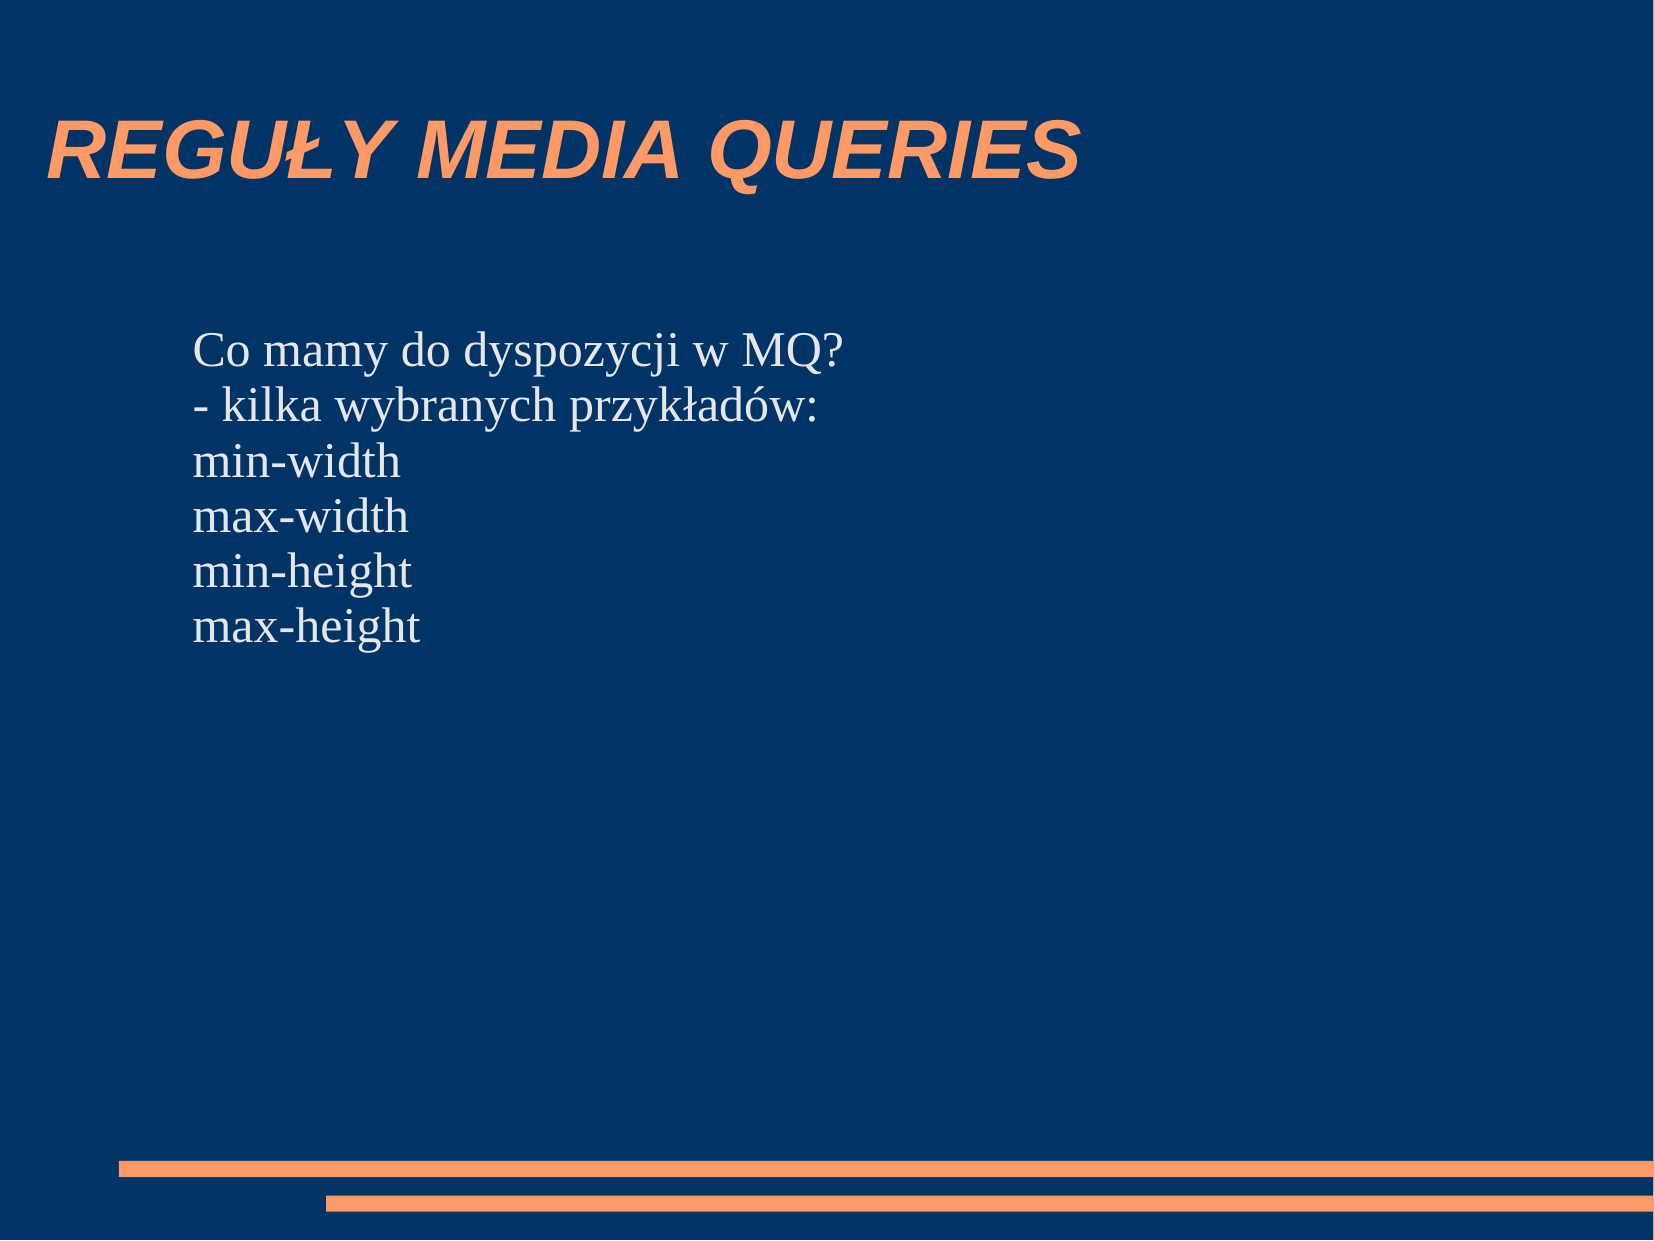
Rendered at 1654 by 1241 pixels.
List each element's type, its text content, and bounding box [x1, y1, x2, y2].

list Co mamy do dyspozycji w MQ? - kilka wybranych przykładów: min-width max-width min-height max-height [121, 322, 1561, 1132]
title REGUŁY MEDIA QUERIES [46, 46, 1654, 254]
